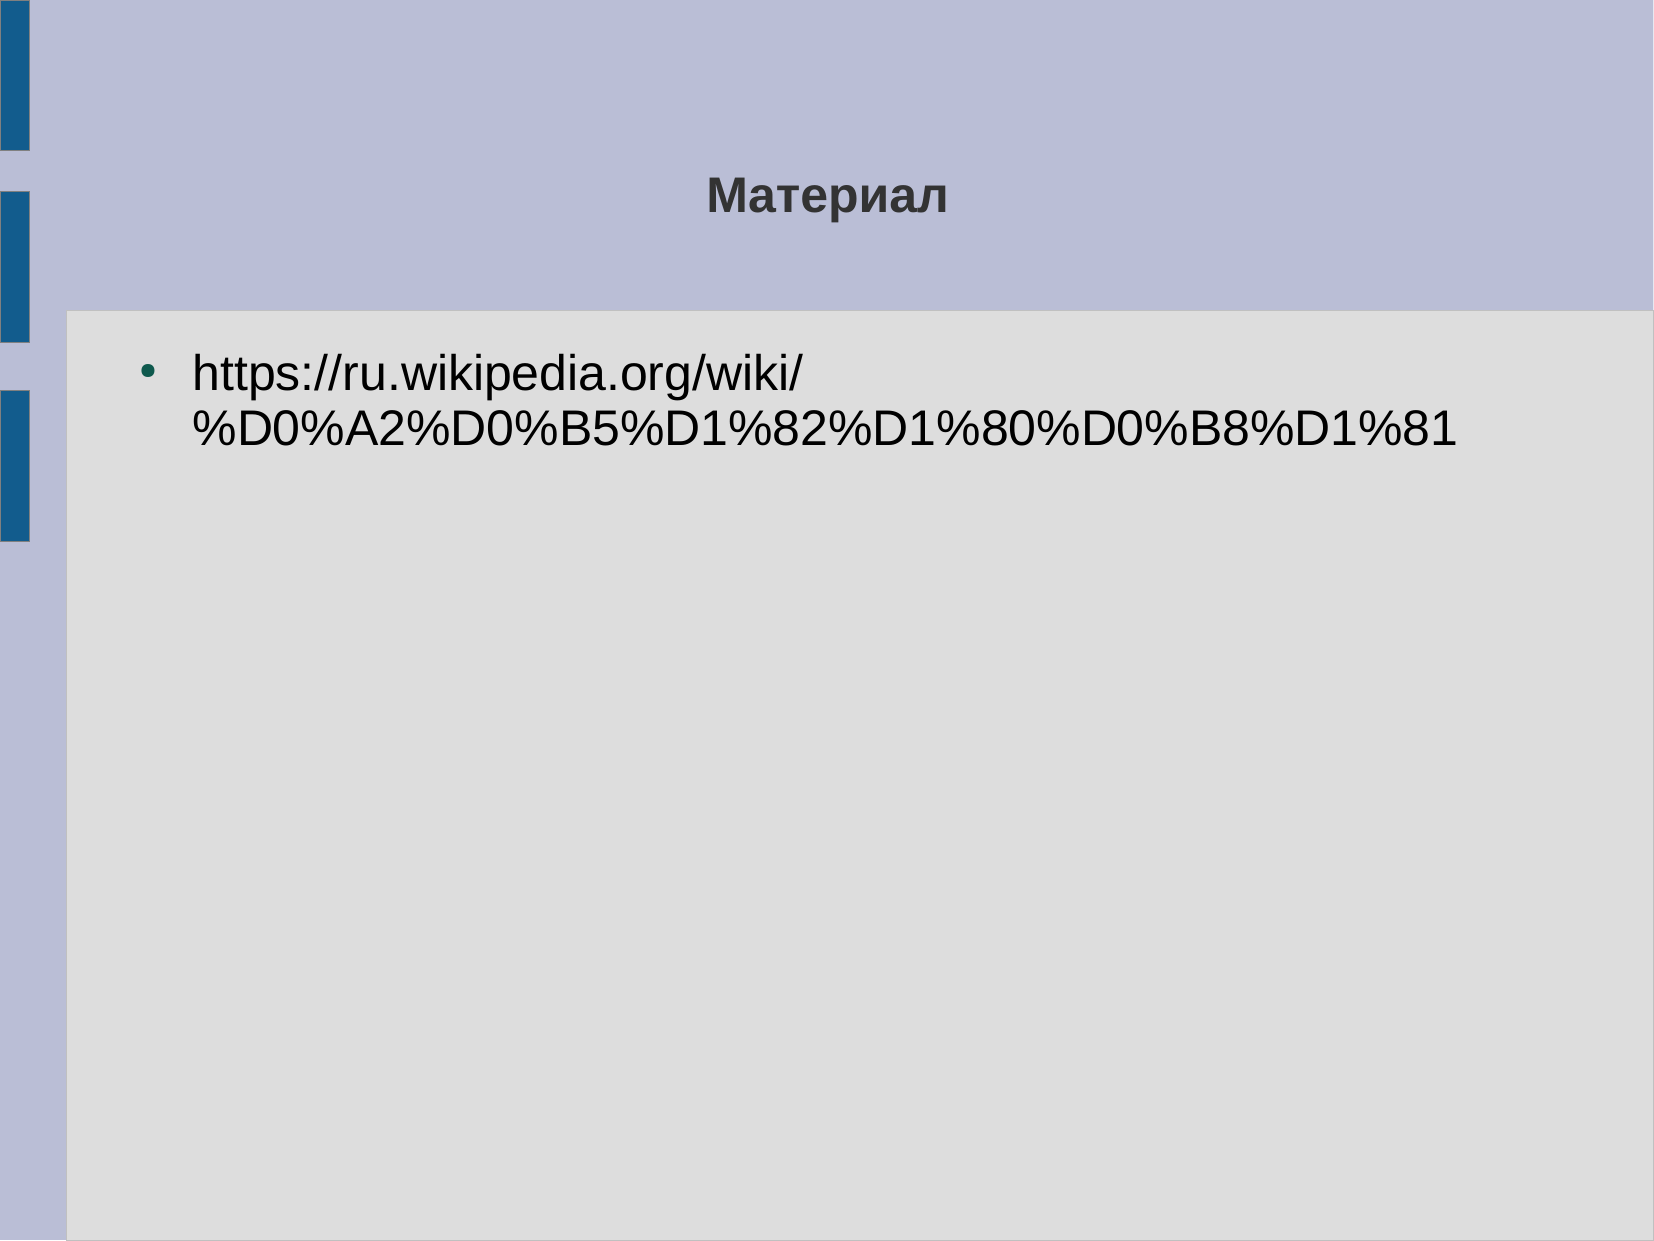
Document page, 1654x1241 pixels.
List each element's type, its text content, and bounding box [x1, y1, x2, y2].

list https://ru.wikipedia.org/wiki/%D0%A2%D0%B5%D1%82%D1%80%D0%B8%D1%81 [121, 344, 1534, 1127]
title Материал [121, 91, 1534, 299]
